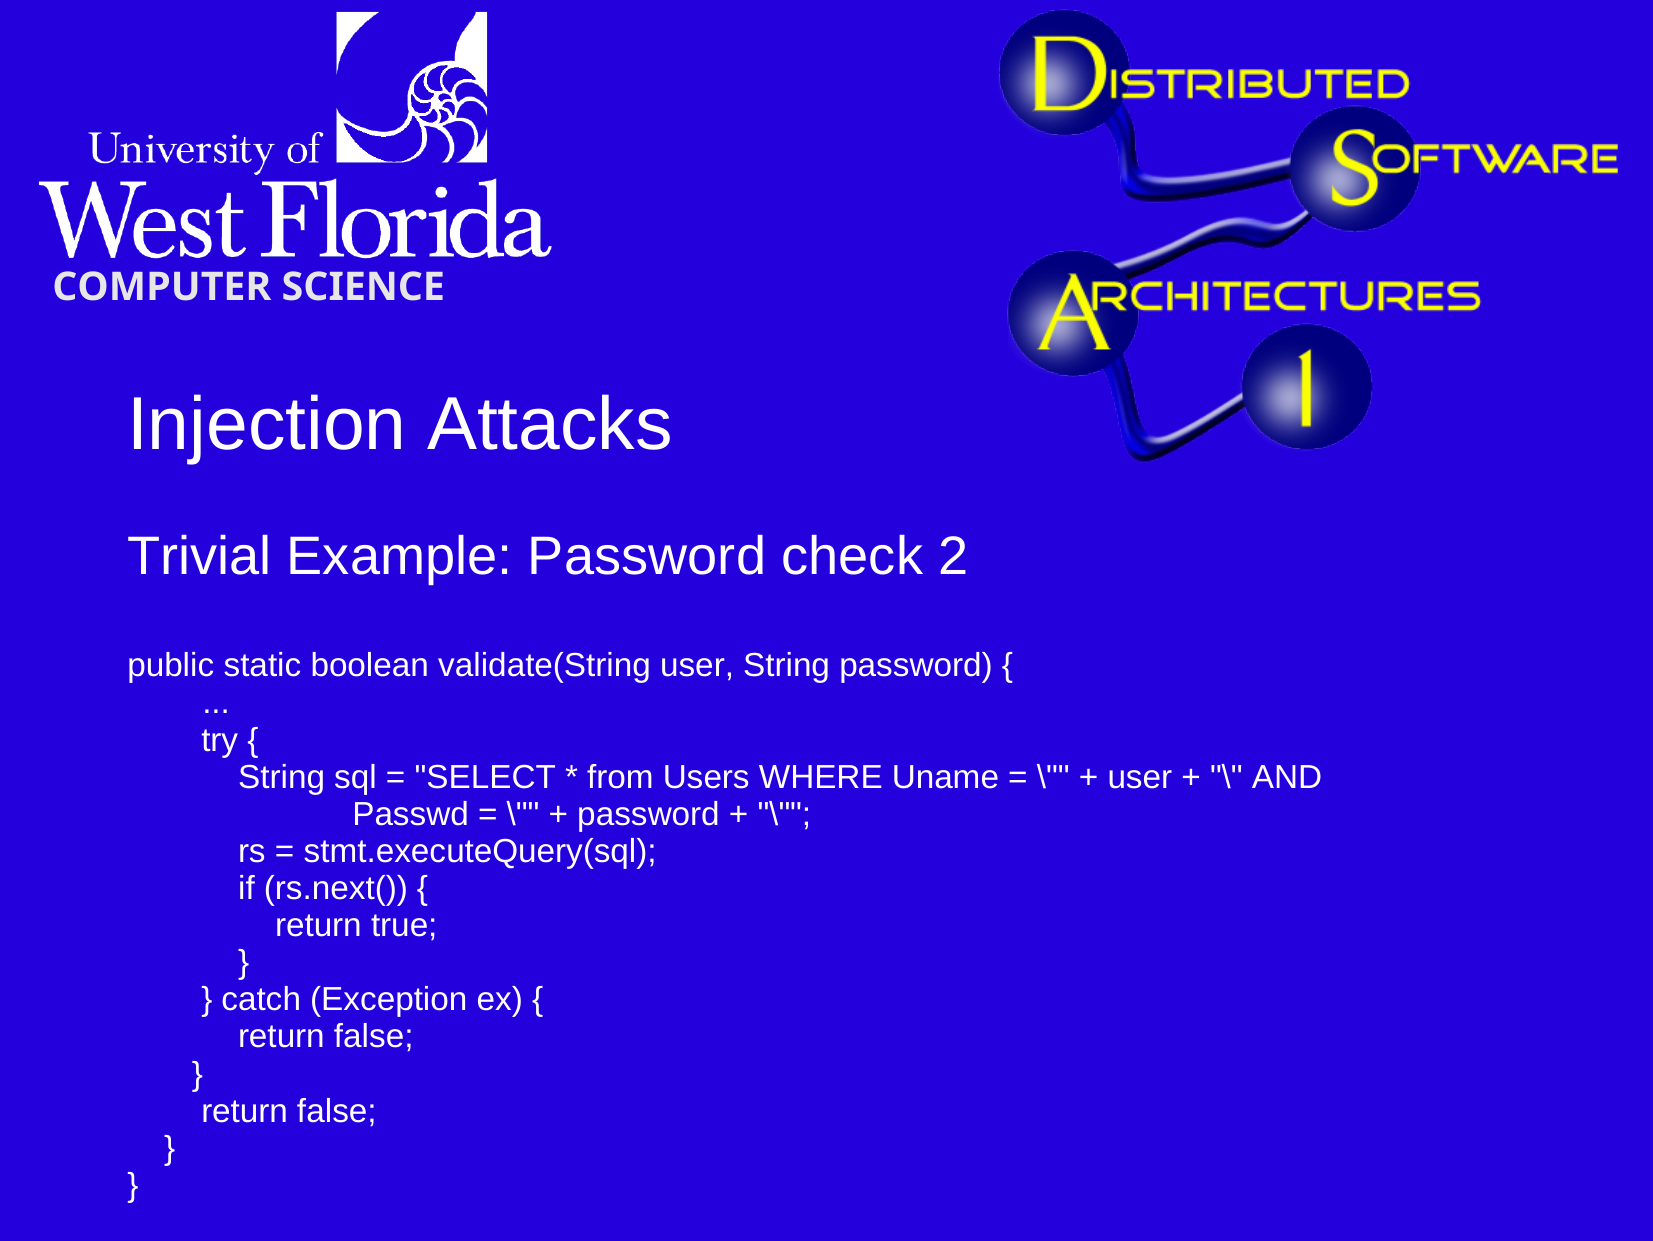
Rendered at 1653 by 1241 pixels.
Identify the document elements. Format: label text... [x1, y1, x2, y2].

text_box Injection Attacks Trivial Example: Password check 2 public static boolean validate(String user, String password) { ... try { String sql = "SELECT * from Users WHERE Uname = \"" + user + "\" AND Passwd = \"" + password + "\""; rs = stmt.executeQuery(sql); if (rs.next()) { return true; } } catch (Exception ex) { return false; } return false; } } [112, 375, 1426, 726]
text_box COMPUTER SCIENCE [37, 262, 563, 316]
picture [37, 0, 559, 262]
picture [910, 0, 1653, 506]
